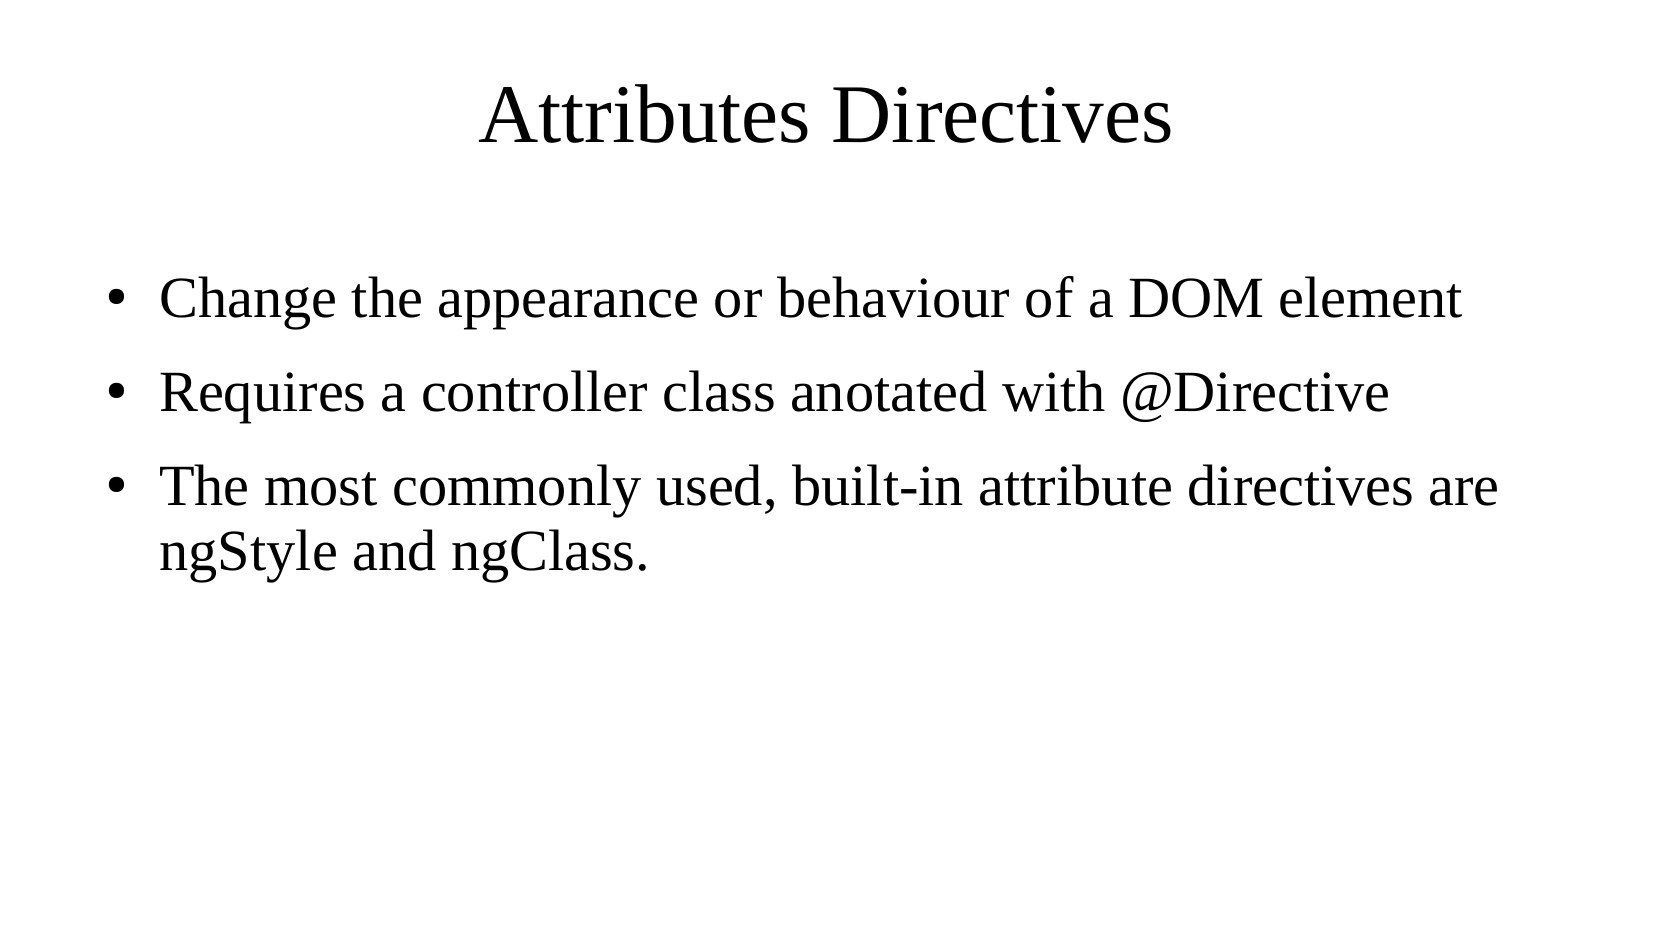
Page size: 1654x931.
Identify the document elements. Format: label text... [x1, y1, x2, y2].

title Attributes Directives [82, 37, 1571, 193]
list Change the appearance or behaviour of a DOM element Requires a controller class anotated with @Directive The most commonly used, built-in attribute directives are ngStyle and ngClass. [88, 265, 1577, 806]
